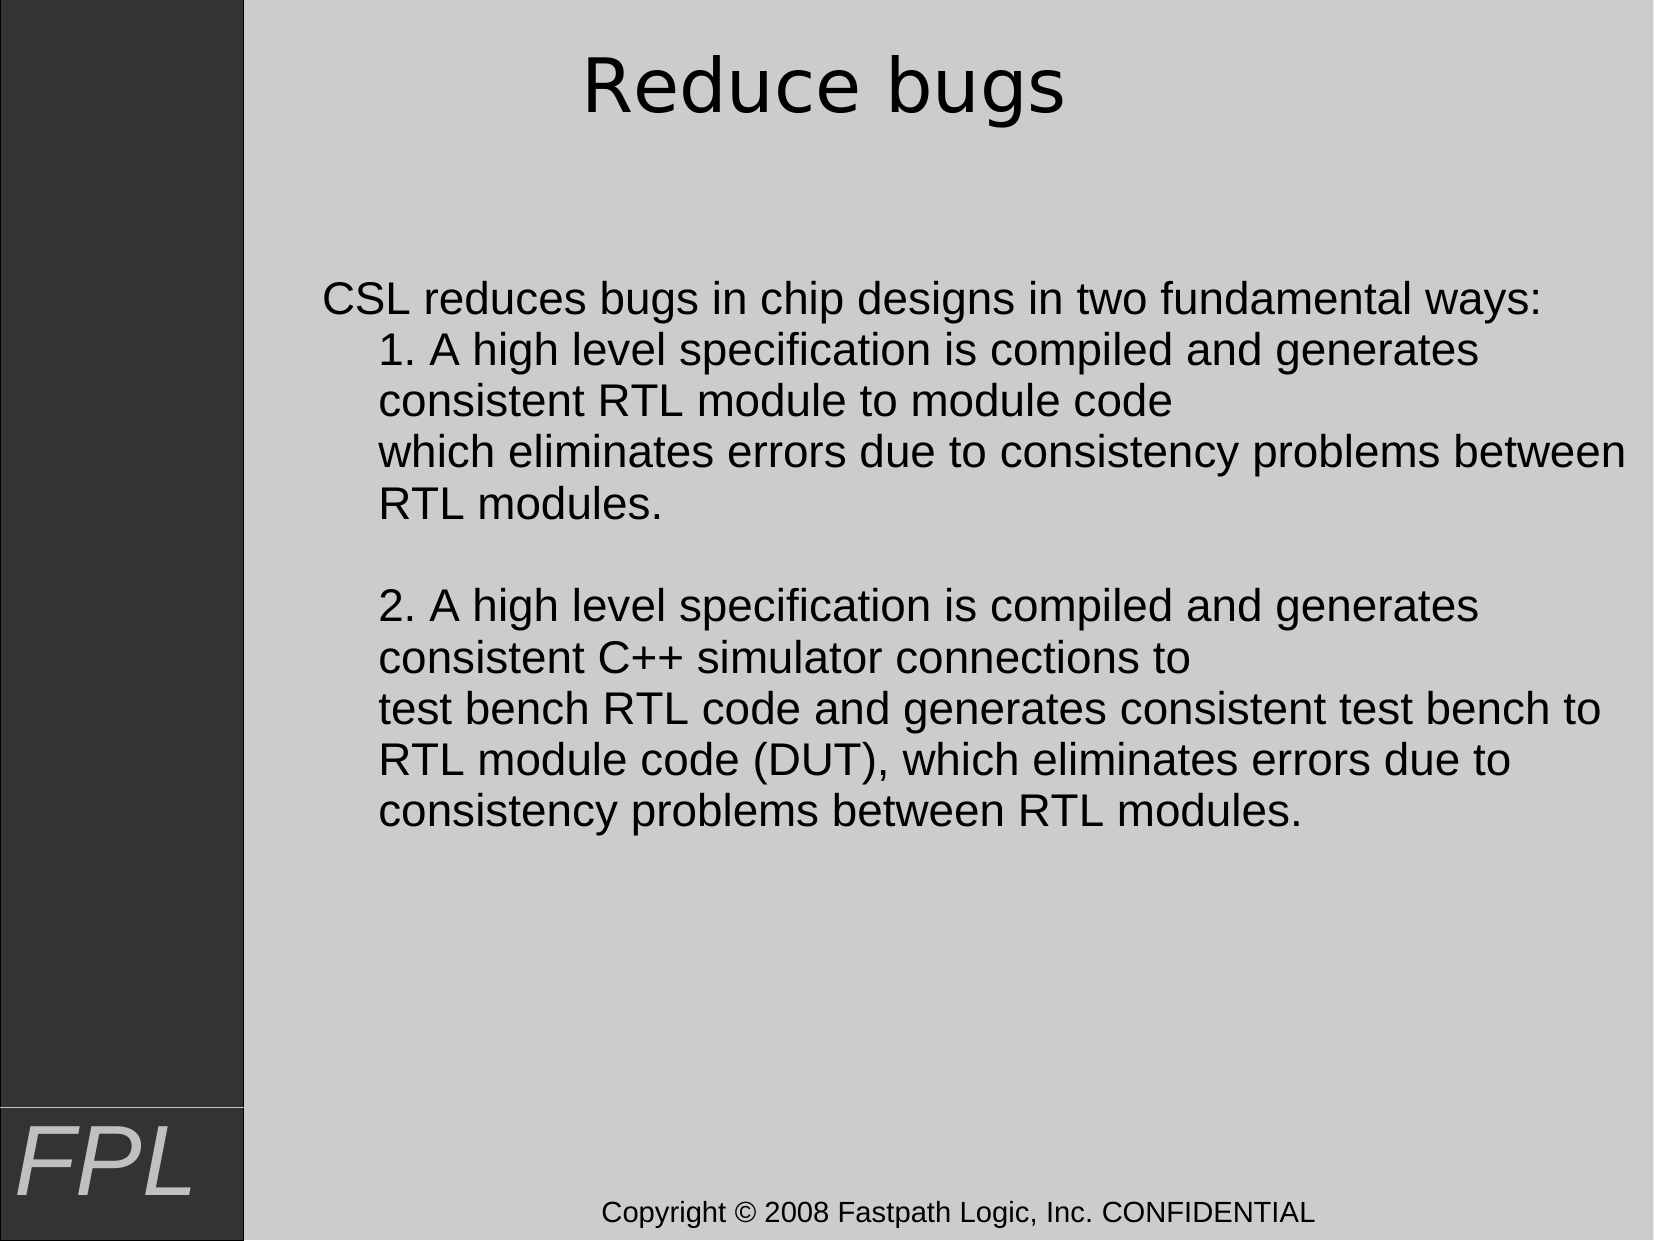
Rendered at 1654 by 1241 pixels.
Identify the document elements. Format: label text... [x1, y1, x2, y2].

list CSL reduces bugs in chip designs in two fundamental ways: 1. A high level specification is compiled and generates consistent RTL module to module code which eliminates errors due to consistency problems between RTL modules. 2. A high level specification is compiled and generates consistent C++ simulator connections to test bench RTL code and generates consistent test bench to RTL module code (DUT), which eliminates errors due to consistency problems between RTL modules. [322, 272, 1635, 1179]
title Reduce bugs [118, 42, 1531, 218]
